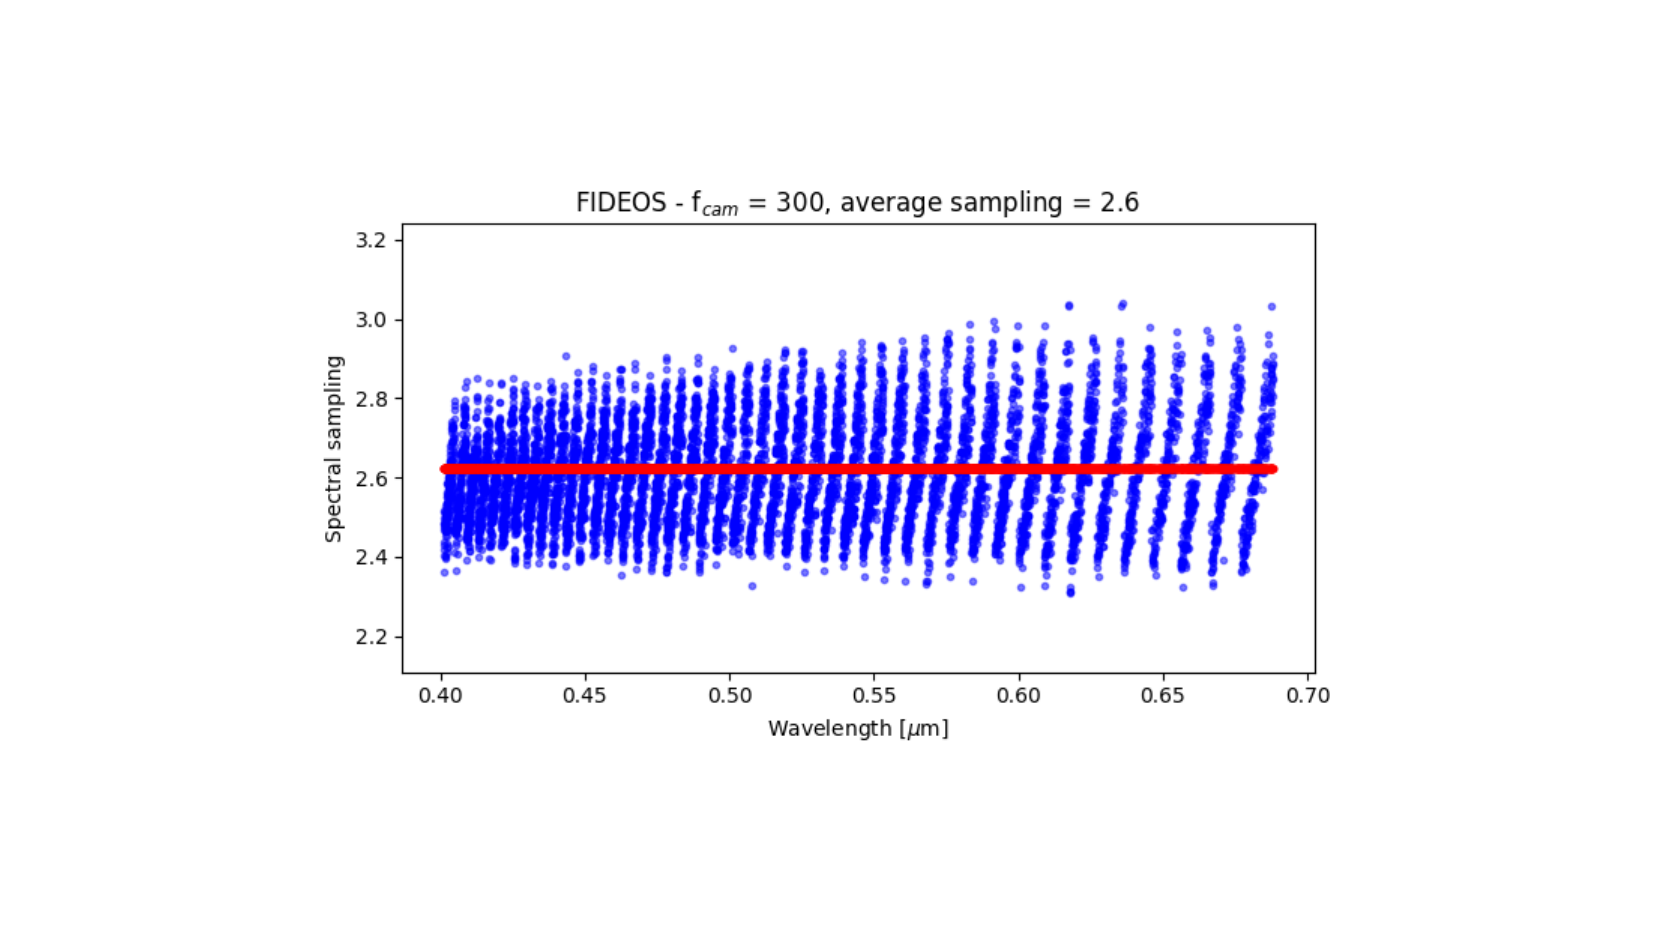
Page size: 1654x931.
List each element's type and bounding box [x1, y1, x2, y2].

picture [303, 165, 1354, 766]
